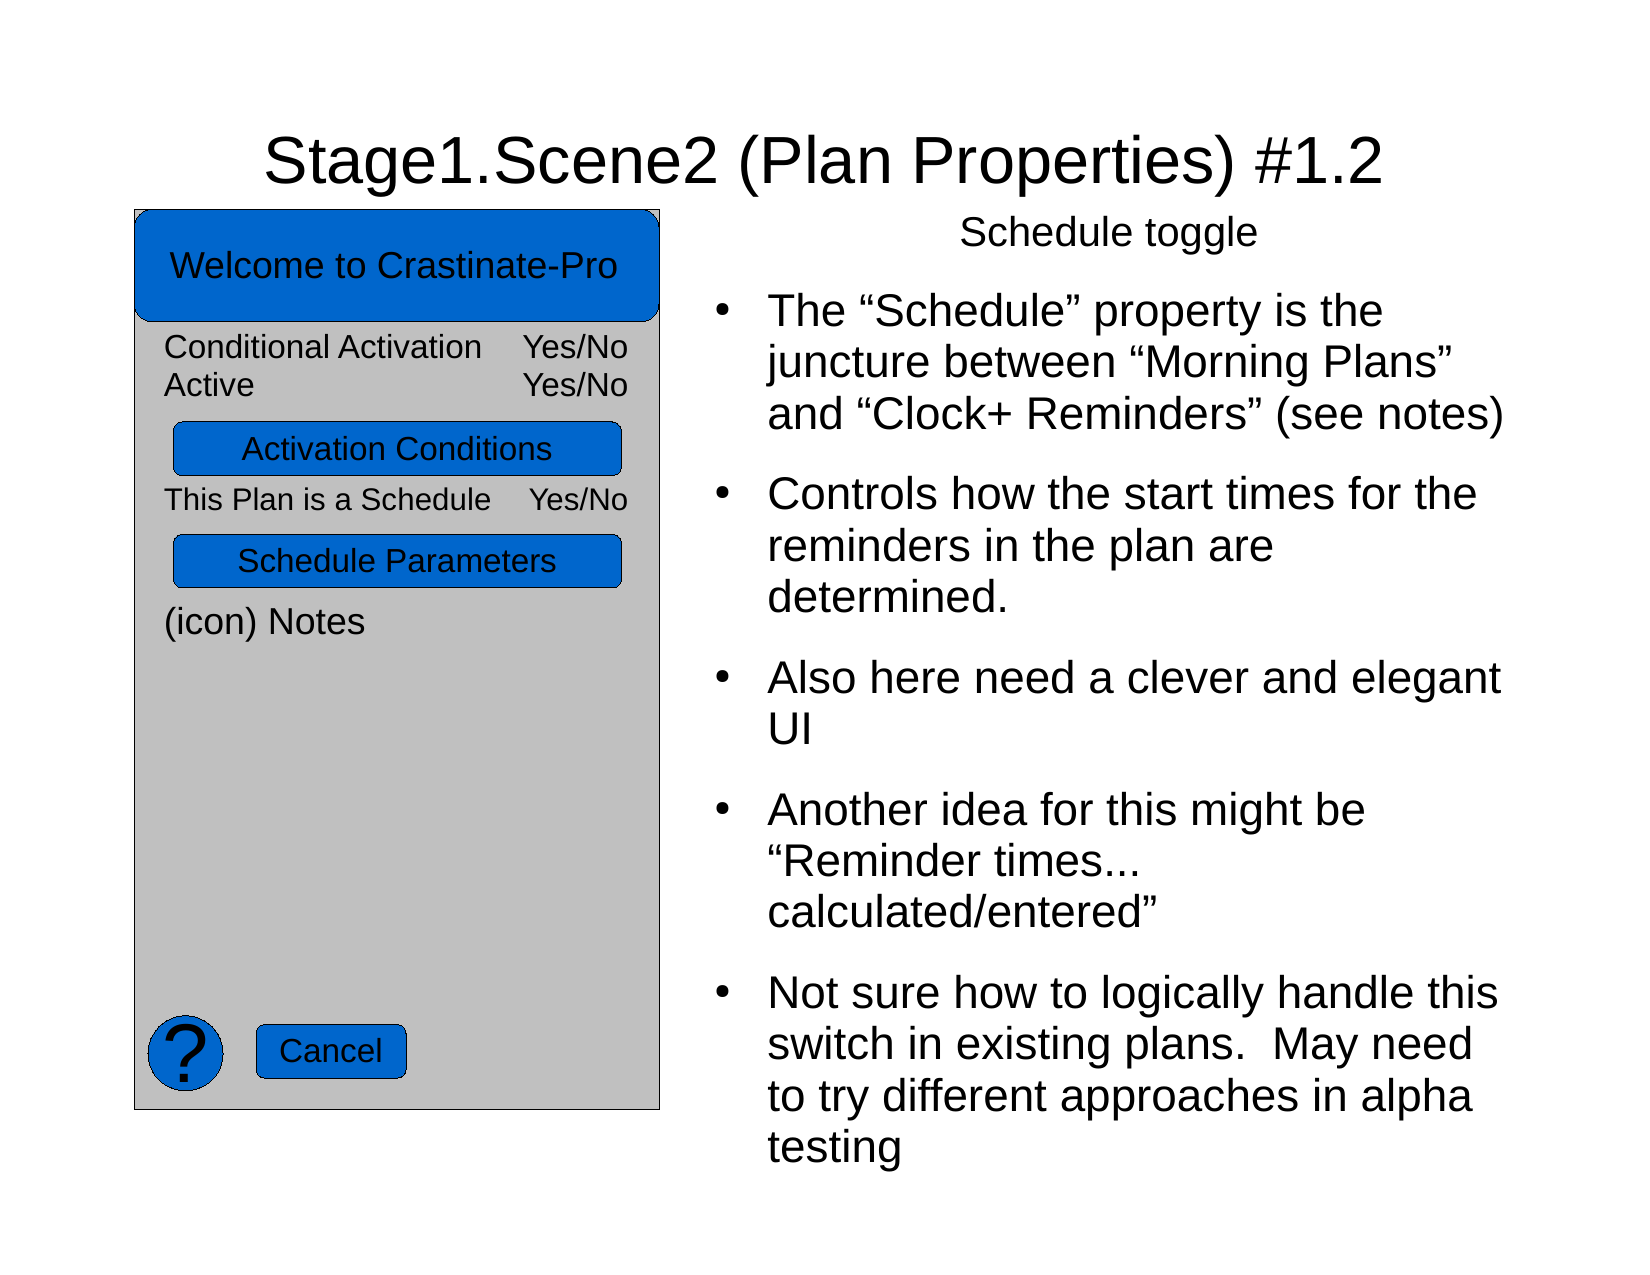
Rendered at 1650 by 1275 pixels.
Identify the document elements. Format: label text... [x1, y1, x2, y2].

text_box Schedule Parameters [173, 534, 622, 588]
text_box [134, 209, 147, 222]
list Schedule toggle The “Schedule” property is the juncture between “Morning Plans” and “Clock+ Reminders” (see notes) Controls how the start times for the reminders in the plan are determined. Also here need a clever and elegant UI Another idea for this might be “Reminder times... calculated/entered” Not sure how to logically handle this switch in existing plans. May need to try different approaches in alpha testing [696, 209, 1522, 1169]
text_box Welcome to Crastinate-Pro [134, 209, 660, 321]
text_box Conditional Activation Yes/No Active Yes/No This Plan is a Schedule Yes/No (icon) Notes [134, 321, 660, 652]
text_box [646, 209, 660, 226]
text_box [134, 652, 660, 1110]
text_box ? [147, 1015, 224, 1091]
text_box Cancel [256, 1024, 407, 1079]
text_box Activation Conditions [173, 421, 622, 476]
text_box [134, 309, 145, 321]
text_box [649, 304, 660, 321]
title Stage1.Scene2 (Plan Properties) #1.2 [135, 112, 1515, 210]
